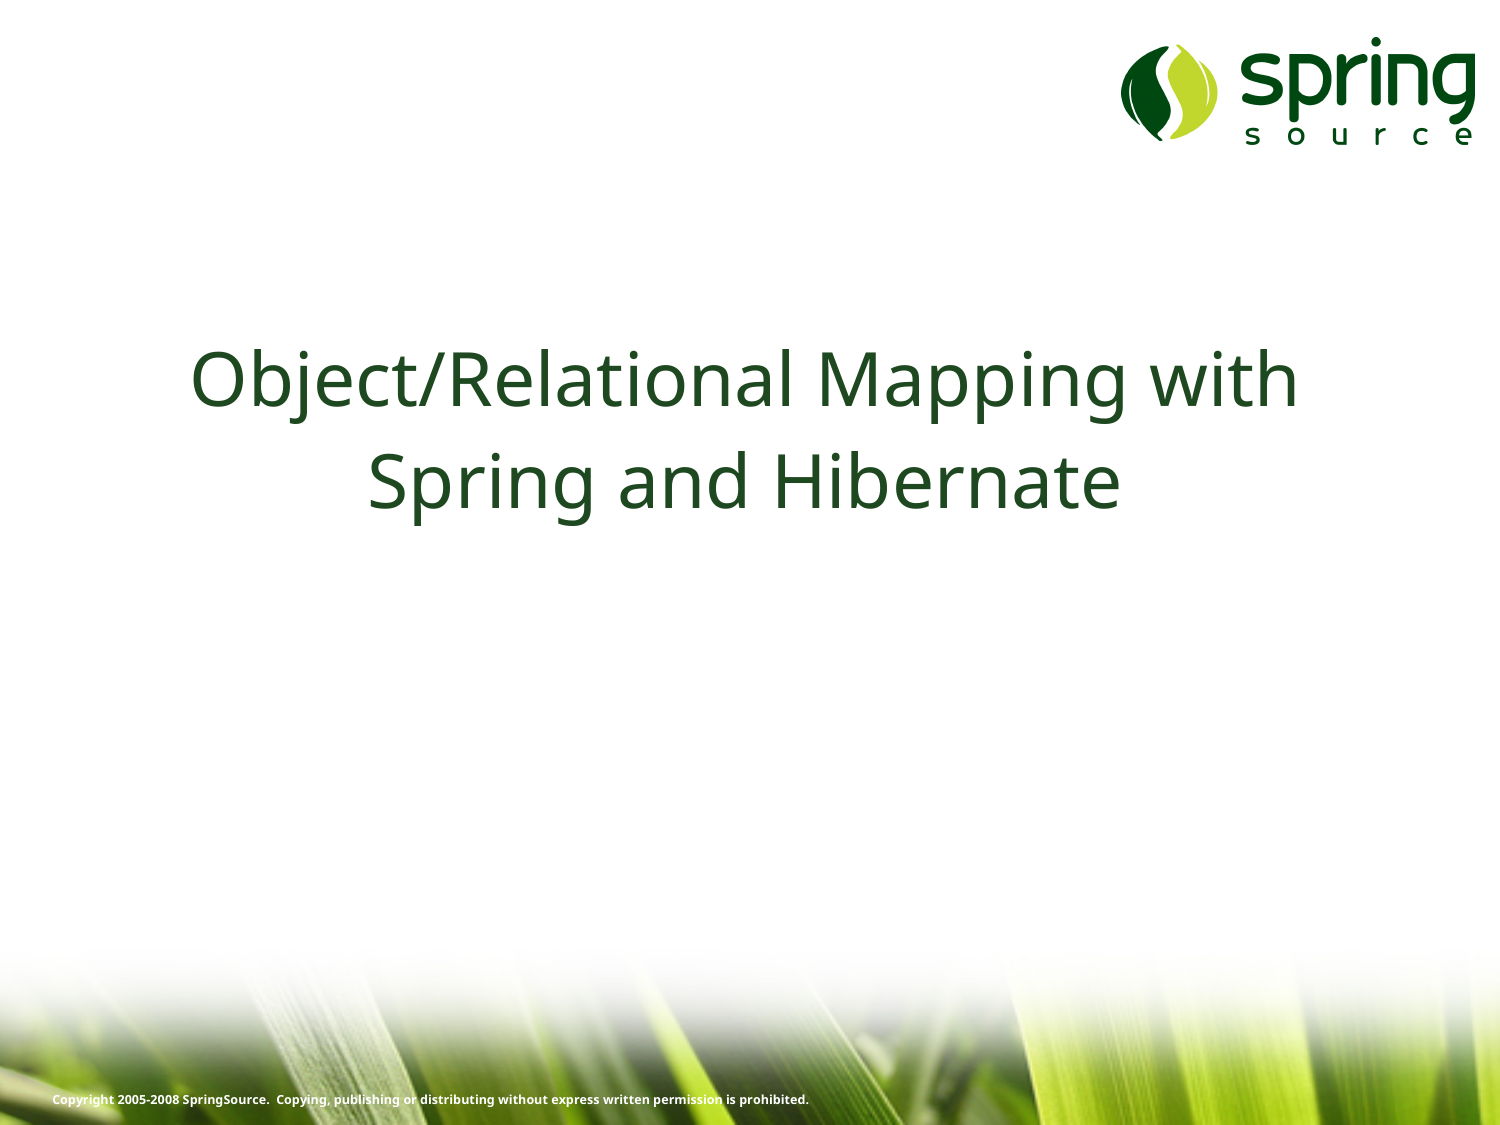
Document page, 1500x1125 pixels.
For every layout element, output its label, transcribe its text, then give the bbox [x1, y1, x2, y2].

picture [0, 944, 1500, 1125]
picture [1121, 37, 1475, 145]
title Object/Relational Mapping with Spring and Hibernate [107, 329, 1383, 528]
